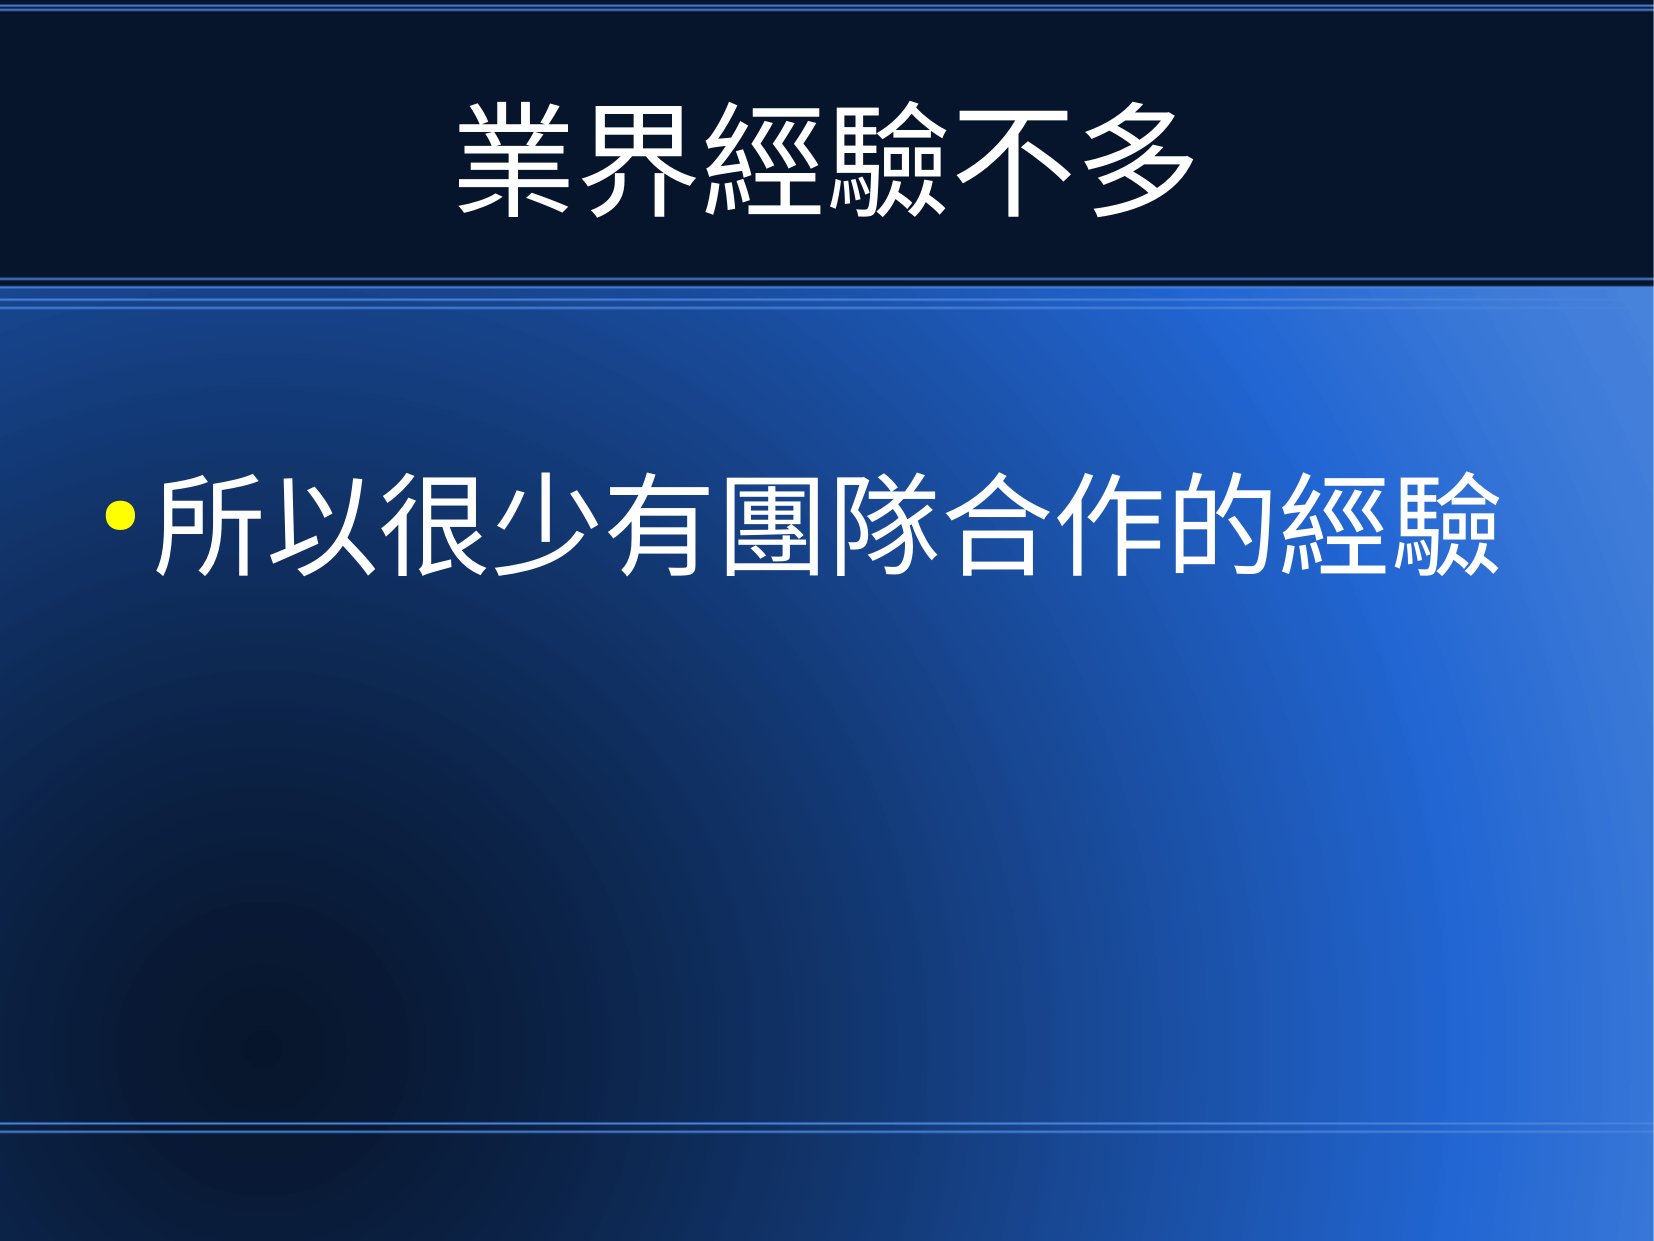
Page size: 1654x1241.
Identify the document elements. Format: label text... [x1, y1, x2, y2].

picture [0, 0, 1654, 1241]
title 業界經驗不多 [82, 49, 1571, 257]
list 所以很少有團隊合作的經驗 [82, 355, 1571, 1241]
